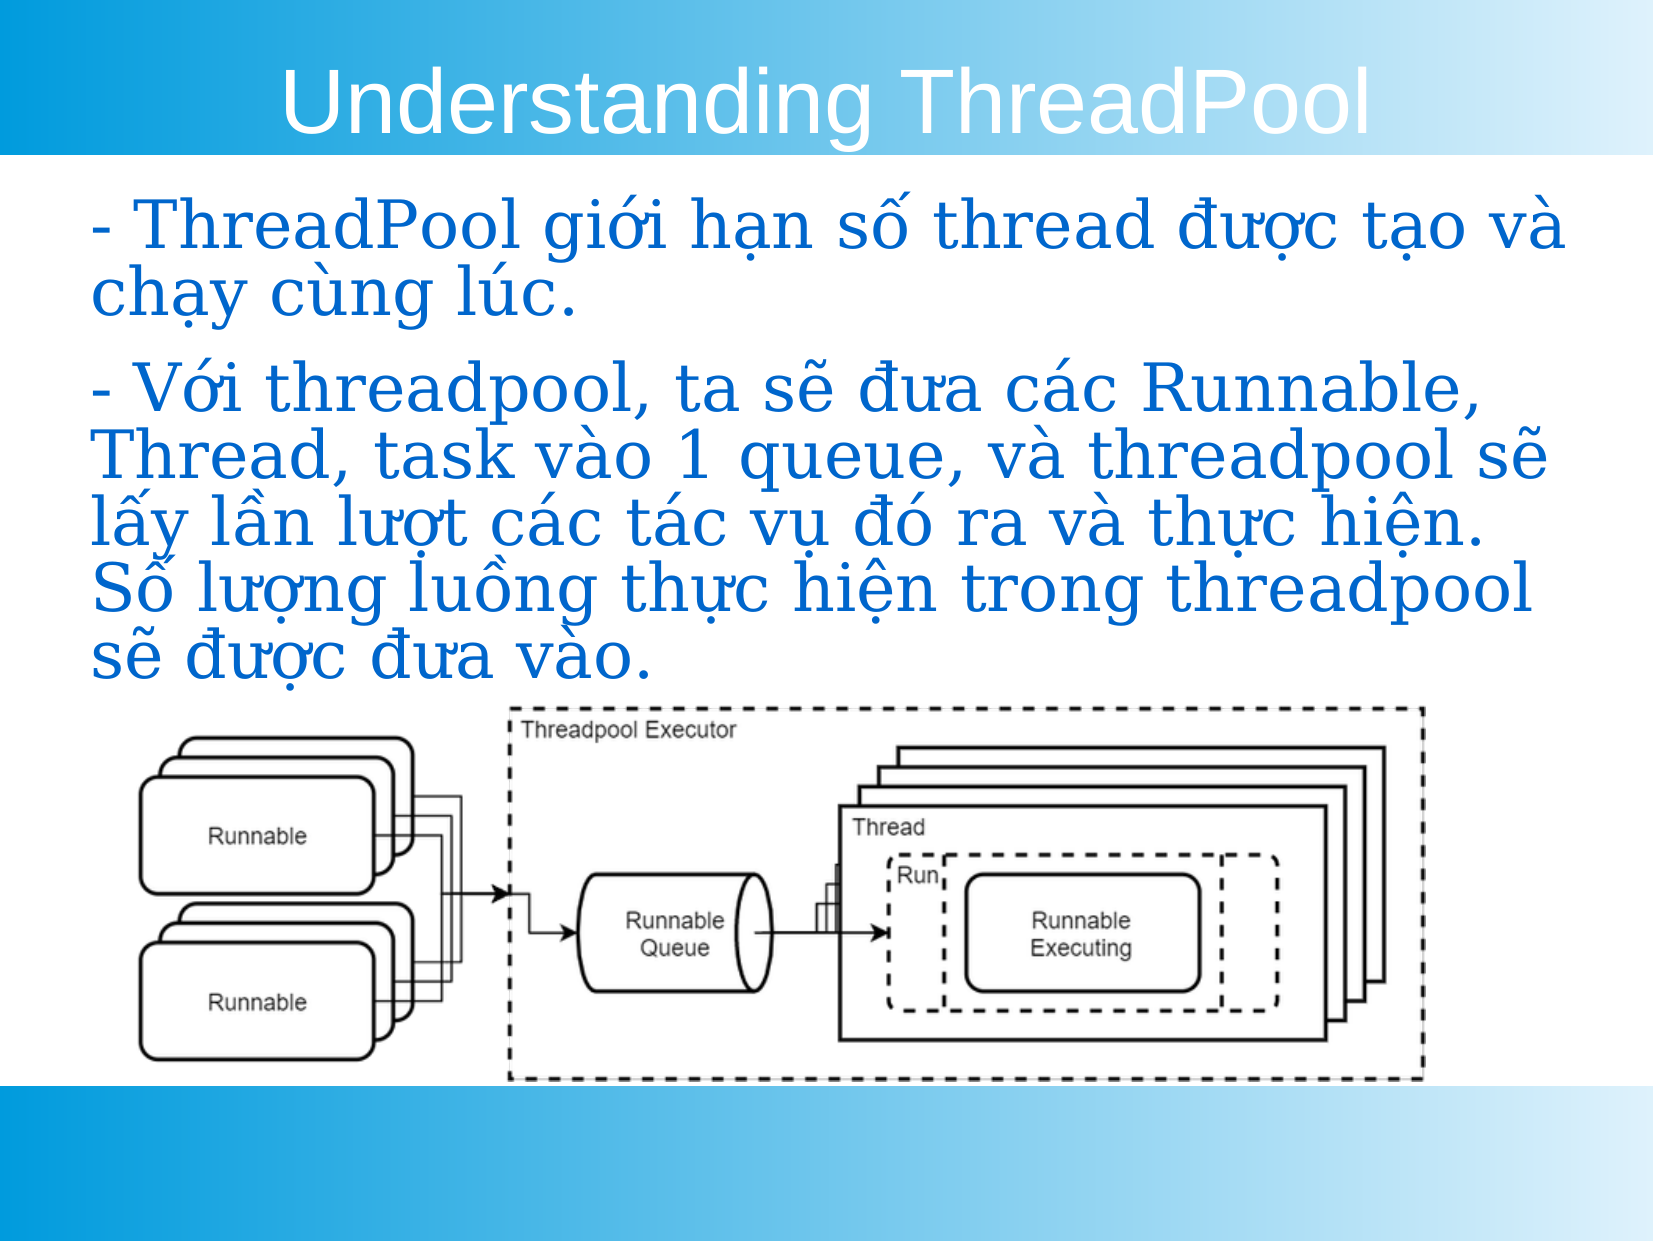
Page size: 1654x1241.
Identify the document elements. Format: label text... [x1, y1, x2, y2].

list - ThreadPool giới hạn số thread được tạo và chạy cùng lúc. - Với threadpool, ta sẽ đưa các Runnable, Thread, task vào 1 queue, và threadpool sẽ lấy lần lượt các tác vụ đó ra và thực hiện. Số lượng luồng thực hiện trong threadpool sẽ được đưa vào. [90, 195, 1579, 916]
picture [136, 704, 1426, 1082]
title Understanding ThreadPool [82, 49, 1571, 155]
